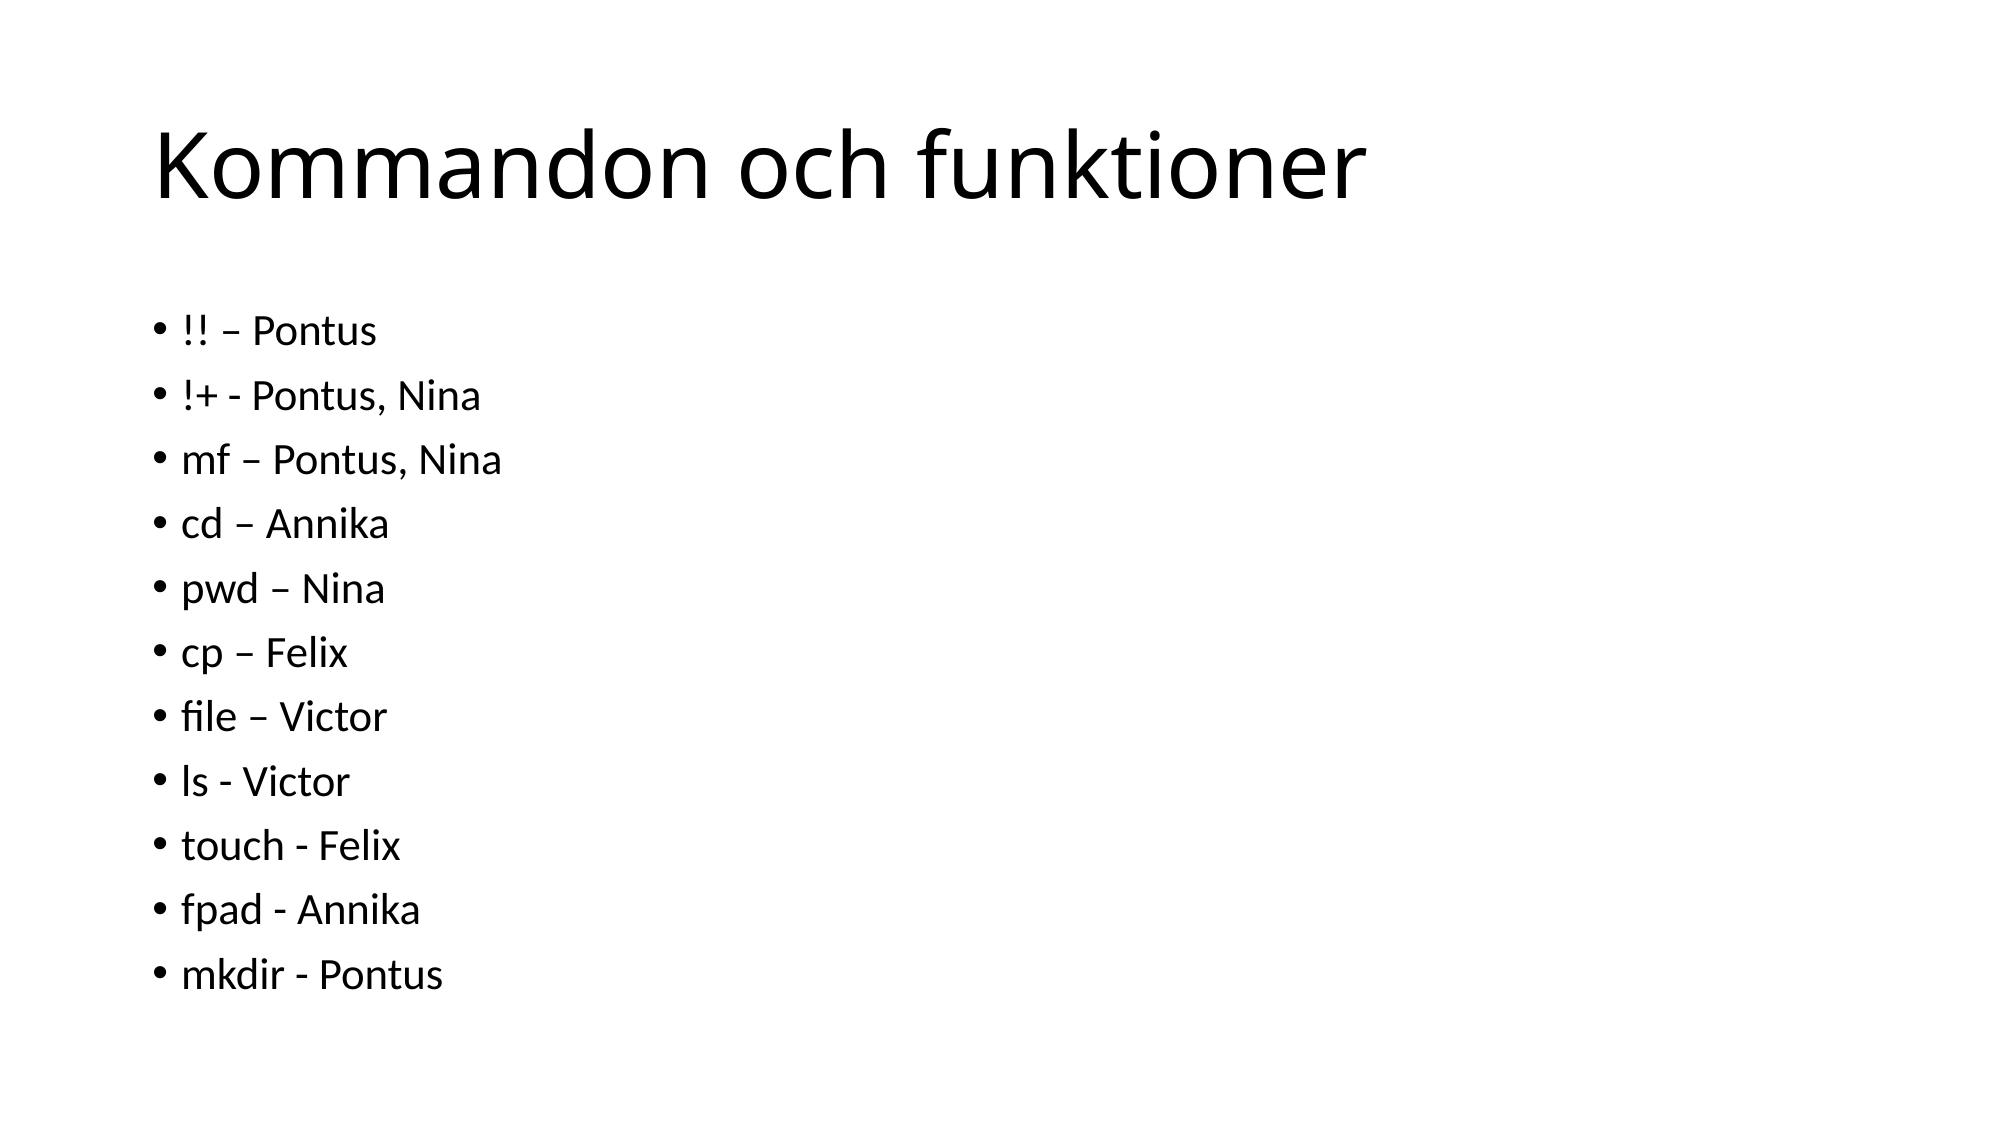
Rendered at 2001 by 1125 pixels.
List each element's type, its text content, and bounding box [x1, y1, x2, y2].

title Kommandon och funktioner [137, 59, 1863, 278]
list !! – Pontus !+ - Pontus, Nina mf – Pontus, Nina cd – Annika pwd – Nina cp – Felix file – Victor ls - Victor touch - Felix fpad - Annika mkdir - Pontus [137, 299, 1836, 1014]
